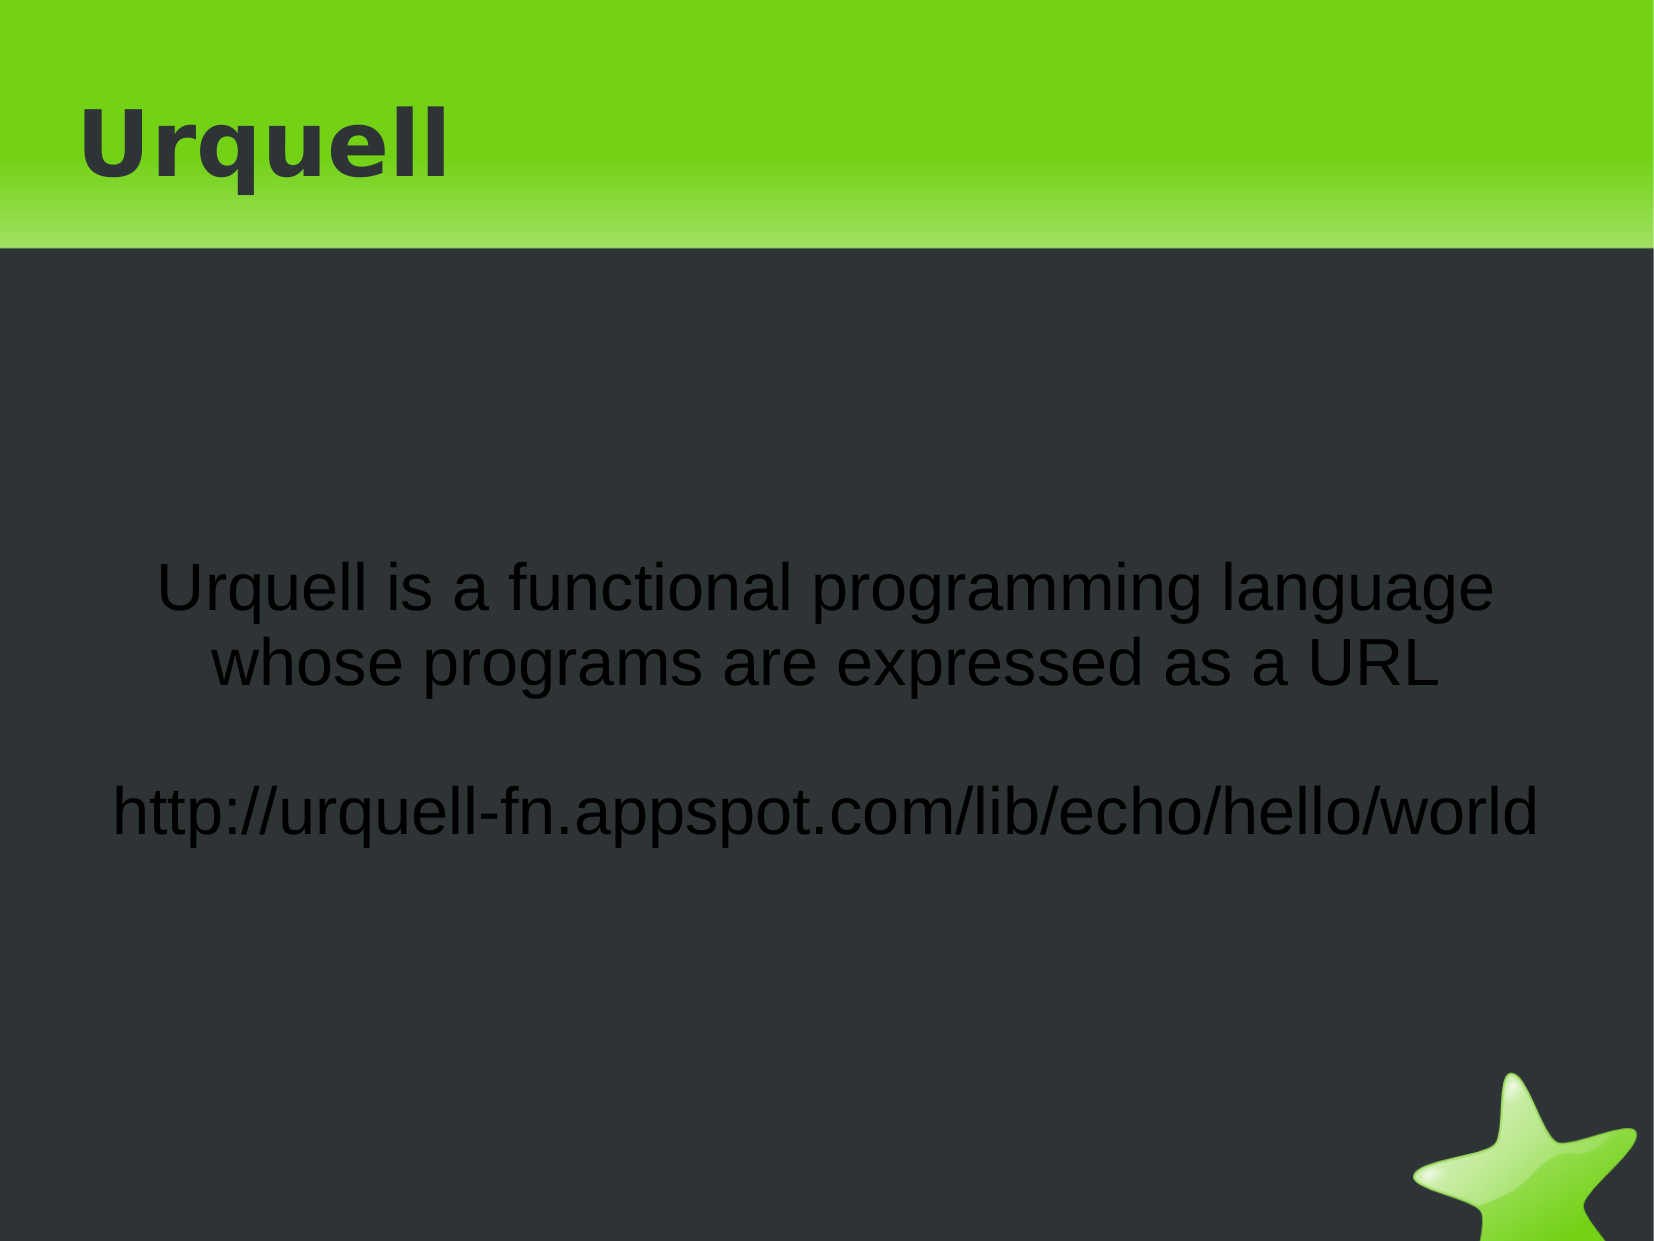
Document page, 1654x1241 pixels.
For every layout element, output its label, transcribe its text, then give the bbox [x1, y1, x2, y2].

picture [0, 0, 1654, 1241]
title Urquell [76, 41, 1565, 249]
subtitle Urquell is a functional programming language whose programs are expressed as a URL http://urquell-fn.appspot.com/lib/echo/hello/world [82, 290, 1571, 1109]
